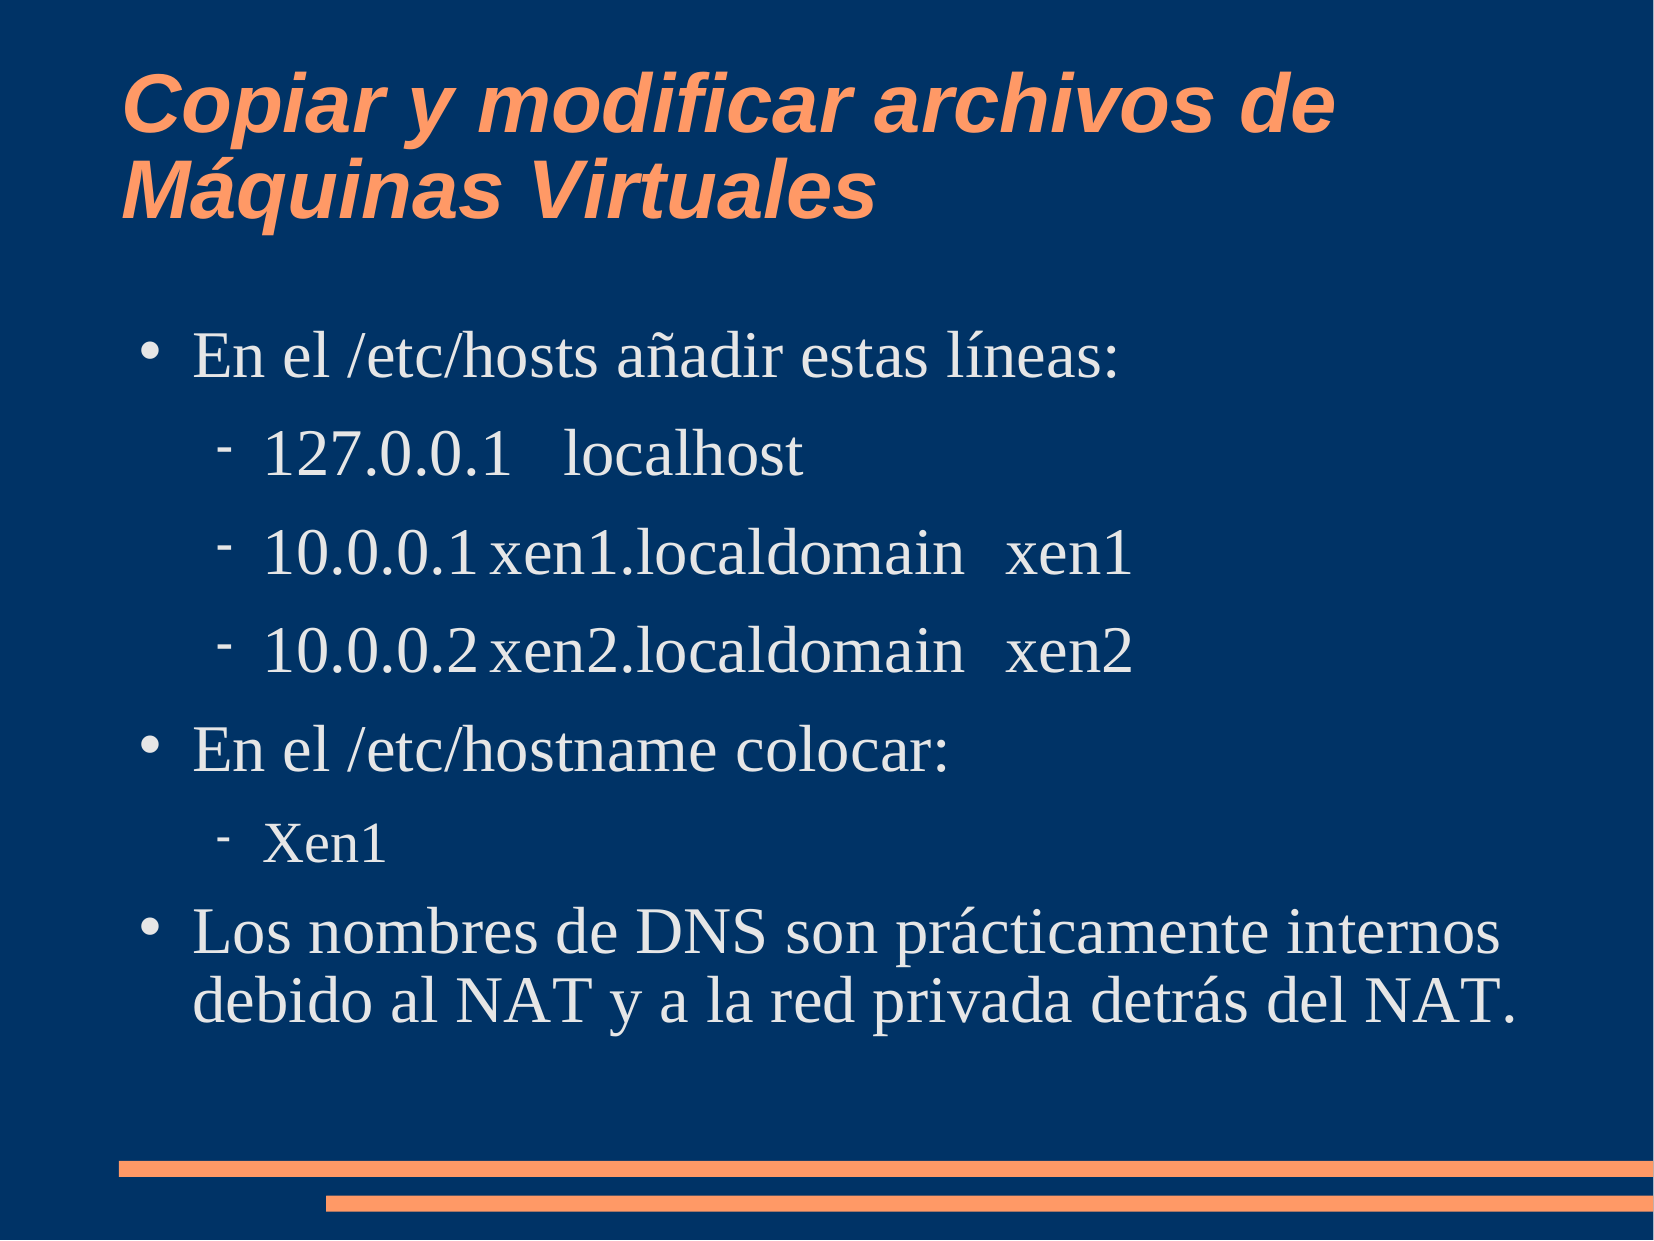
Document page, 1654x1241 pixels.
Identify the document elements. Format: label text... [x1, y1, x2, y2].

list En el /etc/hosts añadir estas líneas: 127.0.0.1 localhost 10.0.0.1 xen1.localdomain xen1 10.0.0.2 xen2.localdomain xen2 En el /etc/hostname colocar: Xen1 Los nombres de DNS son prácticamente internos debido al NAT y a la red privada detrás del NAT. [121, 322, 1561, 1132]
title Copiar y modificar archivos de Máquinas Virtuales [121, 53, 1534, 246]
